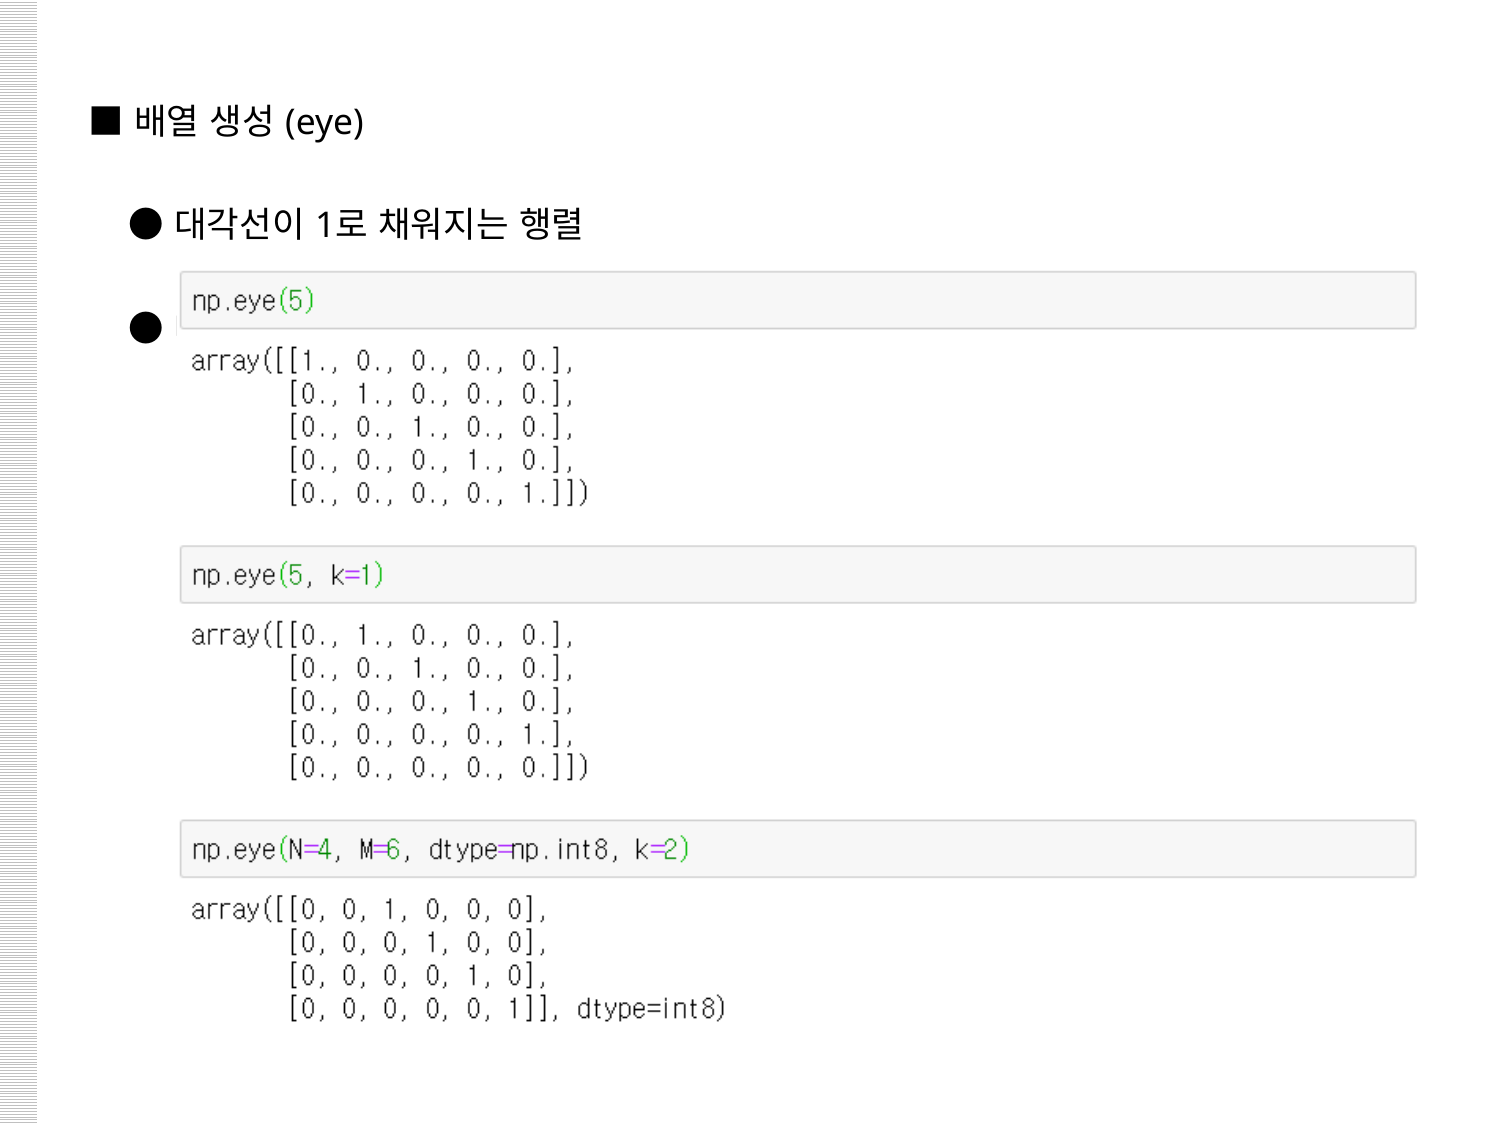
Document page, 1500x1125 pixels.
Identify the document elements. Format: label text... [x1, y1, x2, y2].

picture [177, 265, 1420, 1039]
text_box ■ 배열 생성 (eye) ● 대각선이 1로 채워지는 행렬 ● 대각선의 시작 위치 지정 가능 [73, 33, 1453, 990]
